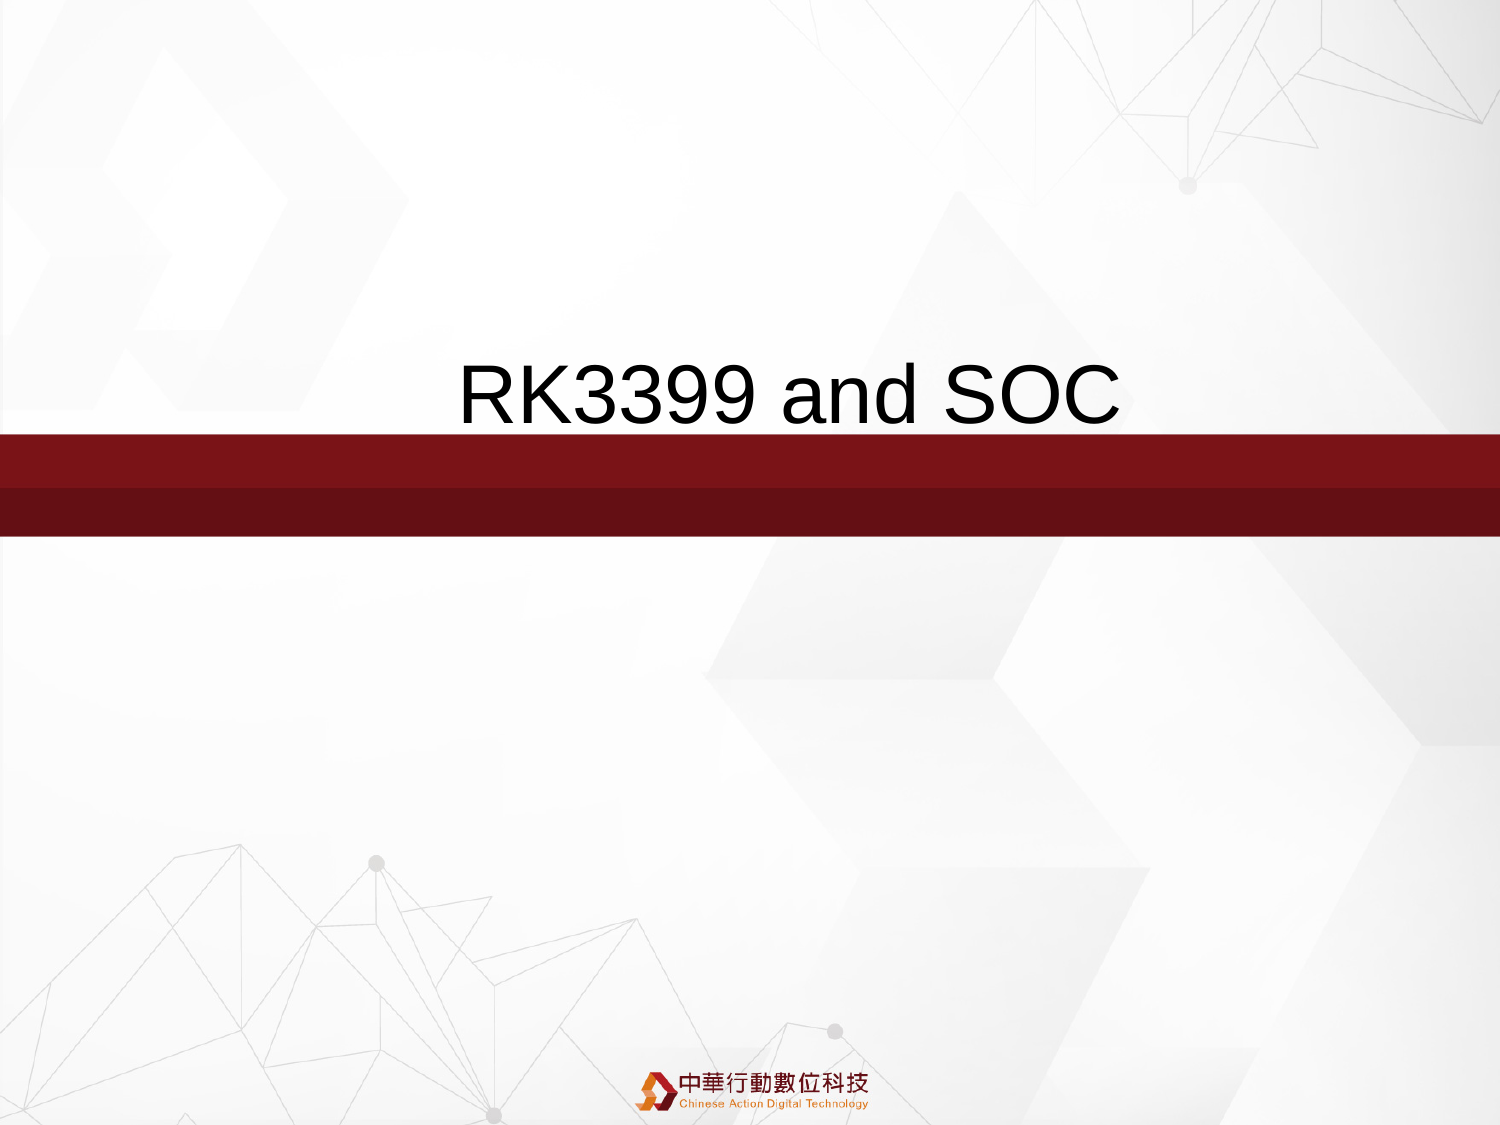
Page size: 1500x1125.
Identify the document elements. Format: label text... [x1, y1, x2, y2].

picture [0, 0, 1500, 1125]
title RK3399 and SOC [149, 332, 1401, 621]
